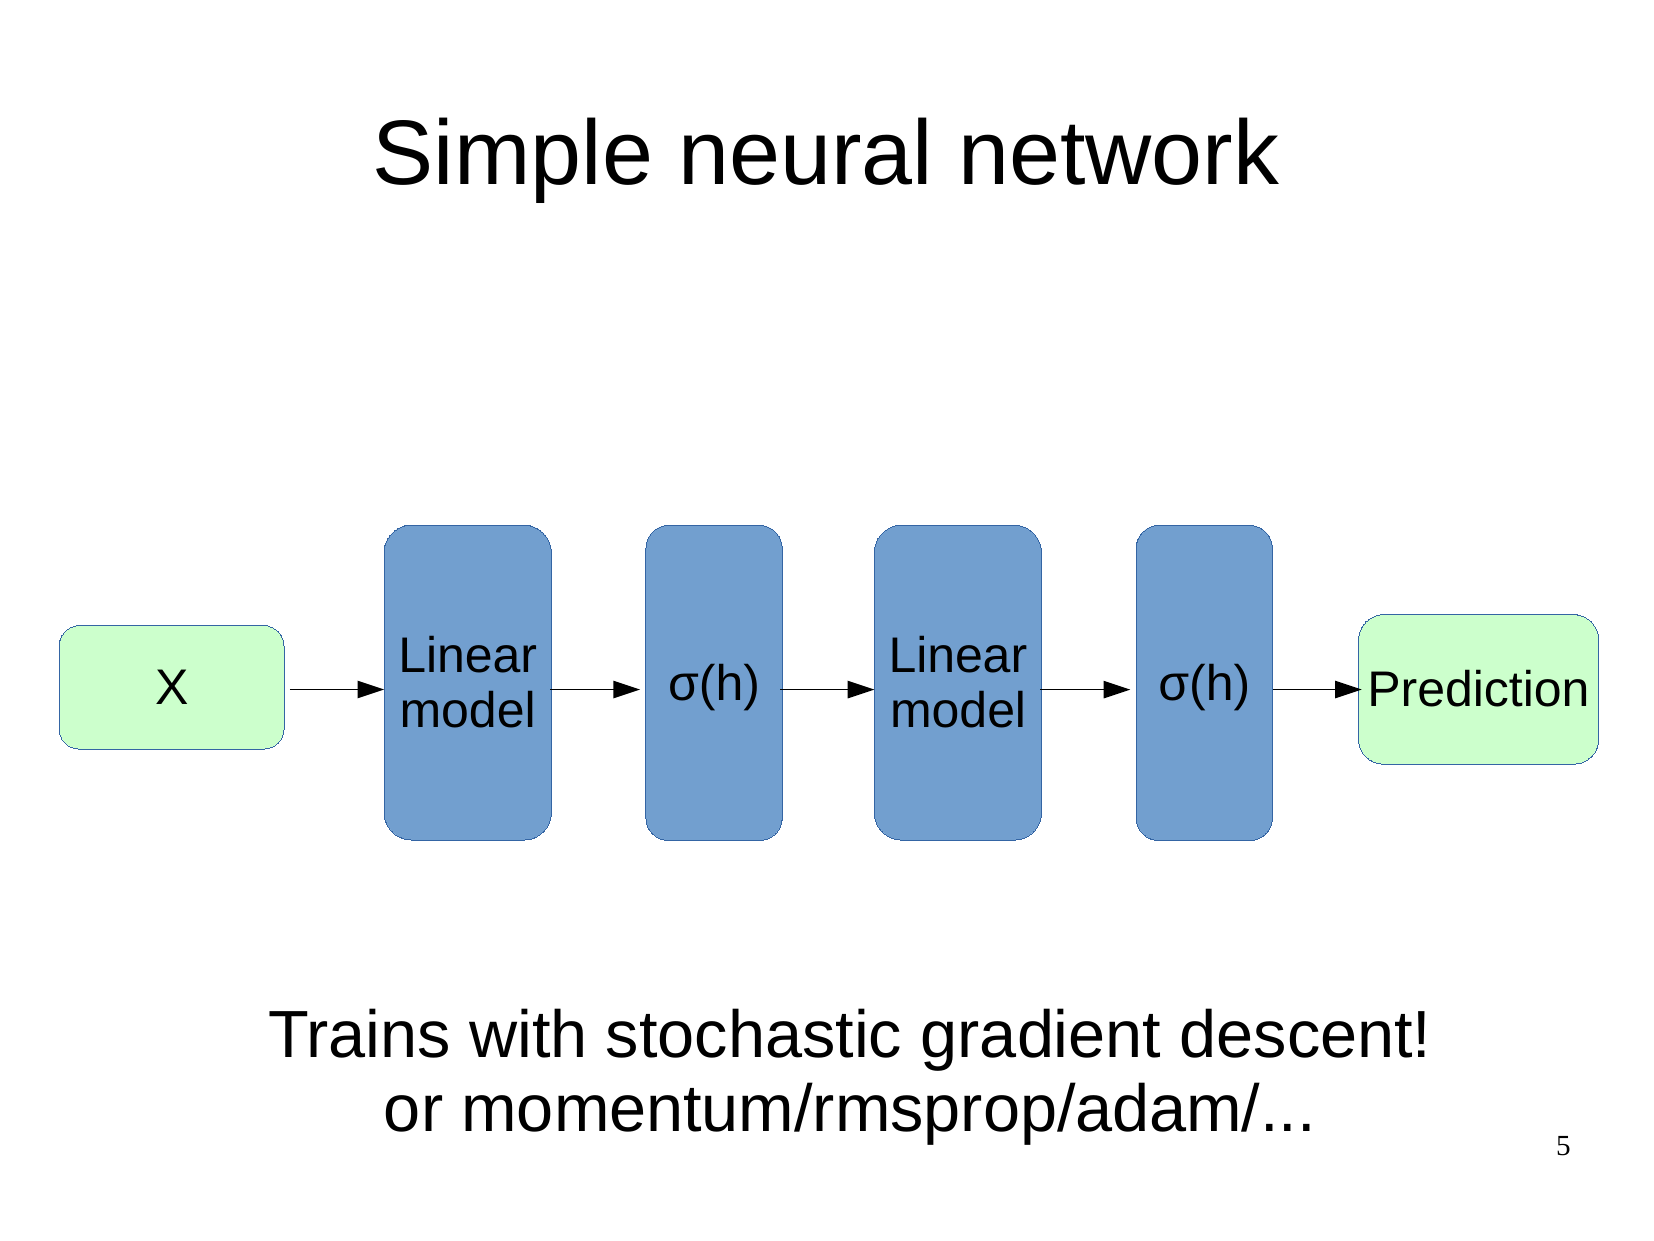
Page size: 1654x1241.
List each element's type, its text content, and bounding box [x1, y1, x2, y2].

title Simple neural network [82, 49, 1571, 257]
text_box X [59, 625, 285, 750]
text_box σ(h) [1136, 525, 1273, 841]
text_box σ(h) [645, 525, 783, 841]
text_box Linear model [874, 525, 1042, 841]
text_box Linear model [384, 525, 552, 841]
text_box Trains with stochastic gradient descent! or momentum/rmsprop/adam/... [253, 989, 1452, 1154]
text_box Prediction [1358, 614, 1599, 765]
